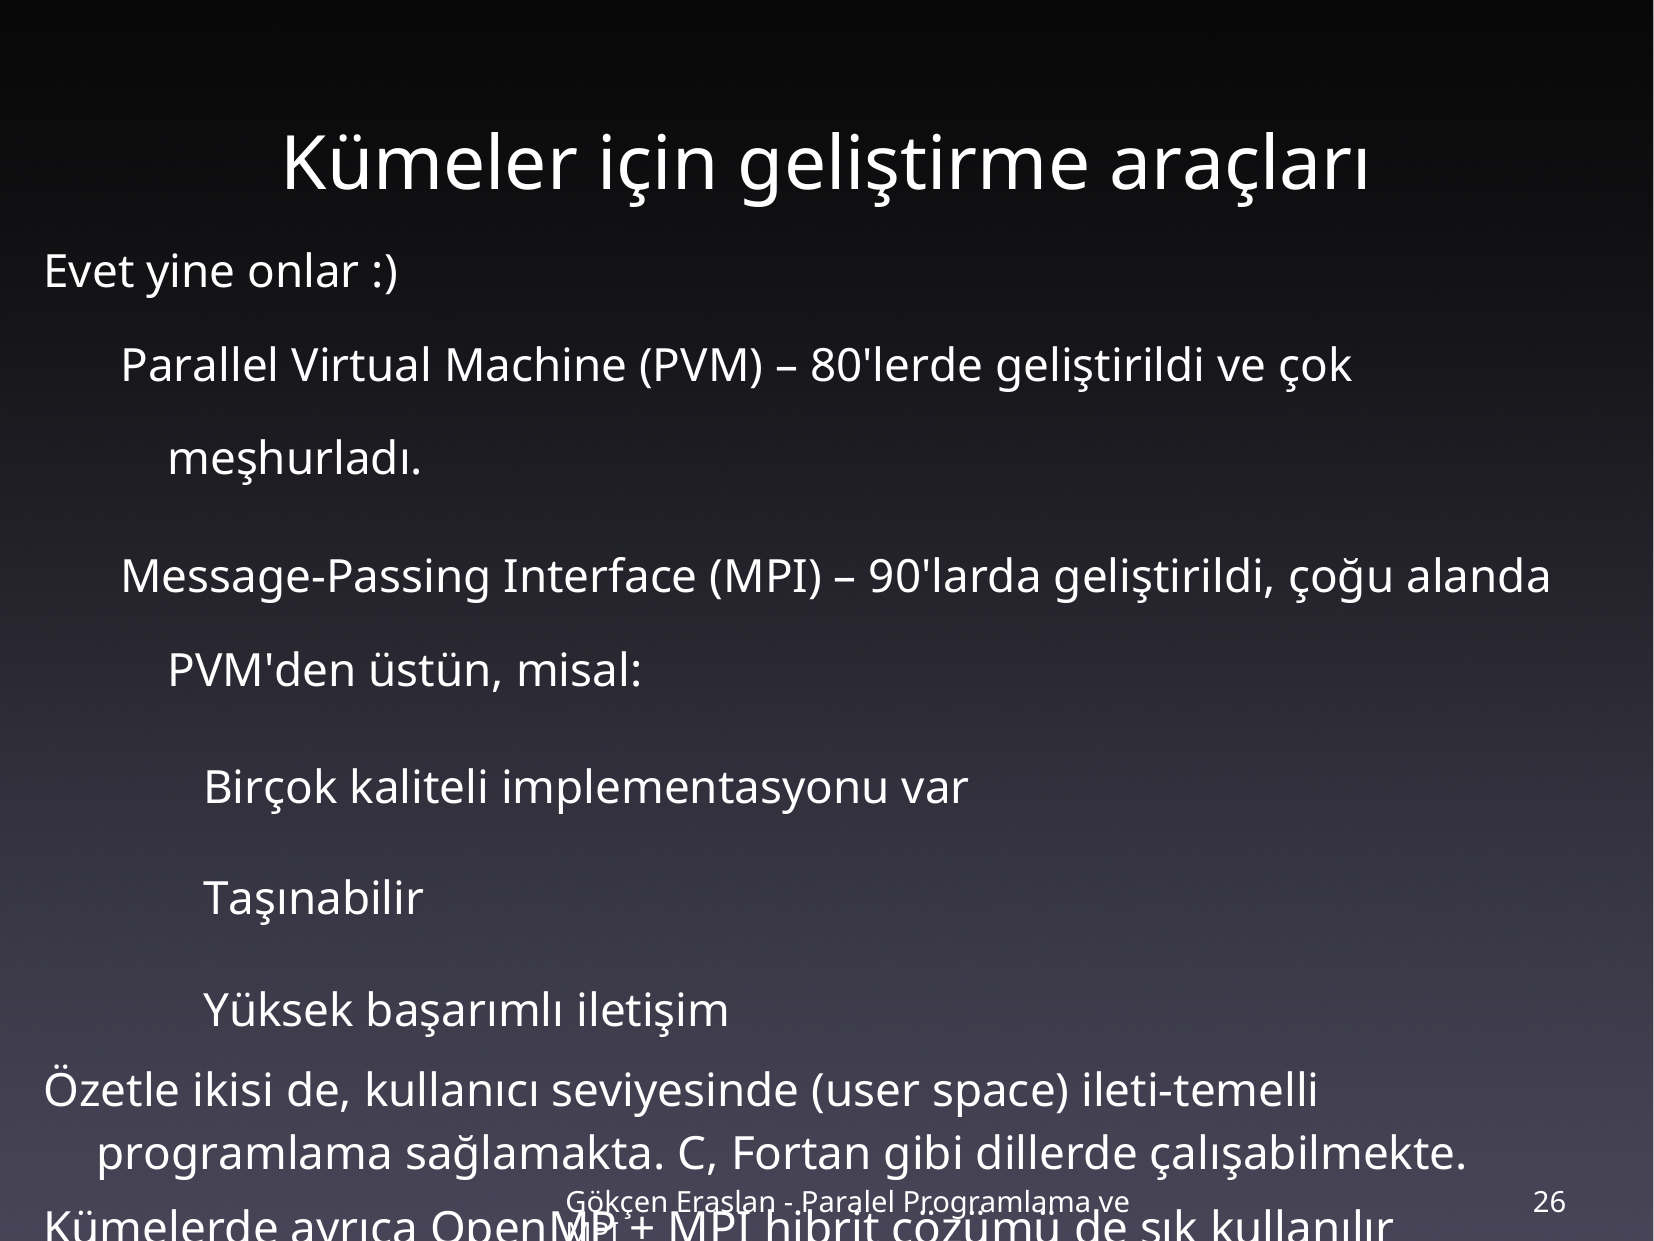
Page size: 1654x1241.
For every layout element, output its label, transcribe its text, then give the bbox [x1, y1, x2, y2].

picture [260, 1222, 272, 1229]
picture [0, 0, 1654, 1241]
picture [708, 1204, 715, 1210]
picture [1292, 1232, 1304, 1241]
picture [52, 1229, 64, 1241]
picture [575, 1217, 581, 1239]
picture [598, 1227, 613, 1241]
picture [123, 1222, 134, 1241]
picture [437, 1214, 459, 1241]
picture [556, 1216, 566, 1241]
picture [745, 1204, 752, 1210]
title Kümeler için geliştirme araçları [124, 56, 1530, 199]
picture [920, 1222, 934, 1241]
picture [1109, 1222, 1121, 1229]
picture [598, 1215, 610, 1226]
picture [149, 1222, 161, 1229]
picture [501, 1222, 513, 1229]
picture [675, 1216, 685, 1241]
picture [999, 1222, 1011, 1241]
picture [473, 1222, 486, 1241]
picture [691, 1217, 700, 1241]
picture [1218, 1233, 1227, 1241]
picture [398, 1232, 410, 1241]
picture [1015, 1222, 1026, 1241]
picture [527, 1222, 540, 1241]
picture [187, 1222, 199, 1229]
picture [772, 1222, 785, 1241]
picture [718, 1215, 730, 1228]
list Evet yine onlar :) Parallel Virtual Machine (PVM) – 80'lerde geliştirildi ve çok meşhurladı. Message-Passing Interface (MPI) – 90'larda geliştirildi, çoğu alanda PVM'den üstün, misal: Birçok kaliteli implementasyonu var Taşınabilir Yüksek başarımlı iletişim Özetle ikisi de, kullanıcı seviyesinde (user space) ileti-temelli programlama sağlamakta. C, Fortan gibi dillerde çalışabilmekte. Kümelerde ayrıca OpenMP + MPI hibrit çözümü de sık kullanılır [11, 199, 1627, 1166]
picture [1081, 1222, 1094, 1241]
picture [107, 1222, 119, 1241]
picture [1181, 1233, 1190, 1241]
picture [296, 1232, 308, 1241]
picture [231, 1222, 244, 1241]
picture [953, 1198, 962, 1210]
picture [1320, 1222, 1333, 1241]
picture [590, 1198, 599, 1210]
picture [812, 1222, 825, 1241]
